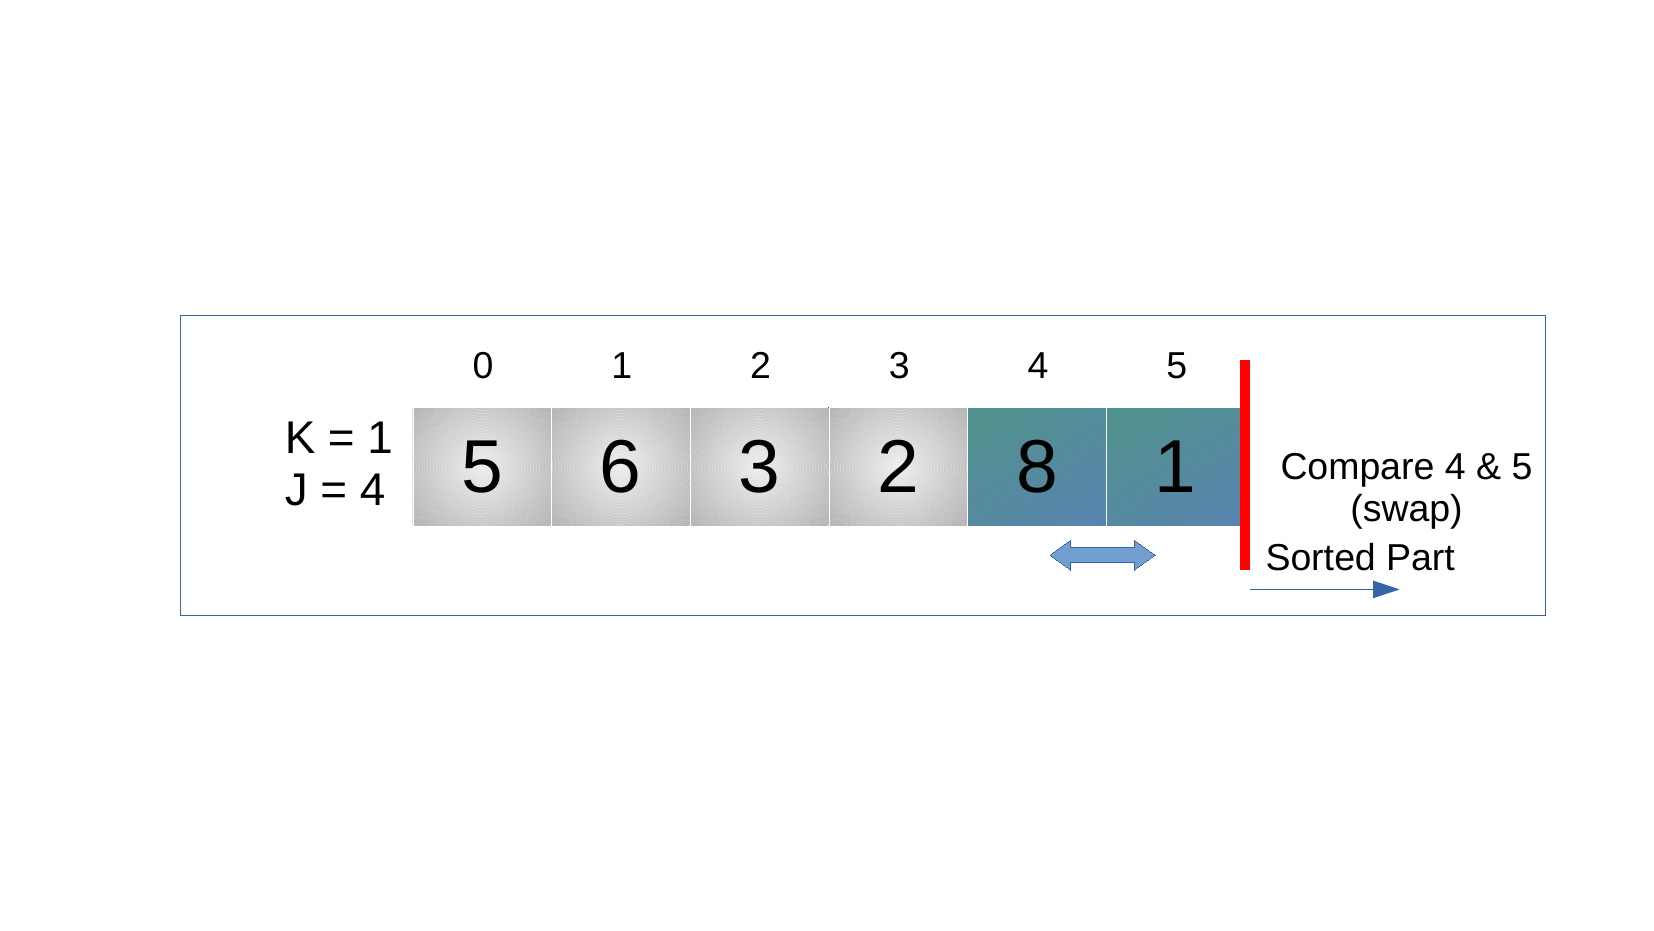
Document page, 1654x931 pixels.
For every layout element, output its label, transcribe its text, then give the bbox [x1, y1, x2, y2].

text_box Compare 4 & 5 (swap) [1265, 438, 1548, 537]
text_box Sorted Part [1250, 529, 1471, 587]
table_header 1 [552, 277, 691, 395]
table_header 0 [414, 277, 552, 395]
text_box K = 1 J = 4 [270, 405, 408, 523]
table_header 8 [968, 408, 1106, 526]
text_box [1246, 315, 1546, 529]
table_header 5 [1107, 277, 1246, 395]
table_header 2 [691, 277, 830, 395]
table_header 2 [830, 408, 967, 526]
table_header 3 [830, 277, 969, 395]
text_box [180, 315, 1546, 616]
table_header 3 [691, 408, 829, 526]
table_header 6 [552, 408, 690, 526]
table_header 4 [969, 277, 1107, 395]
table_header 5 [414, 408, 551, 526]
table_header 1 [1107, 408, 1240, 526]
